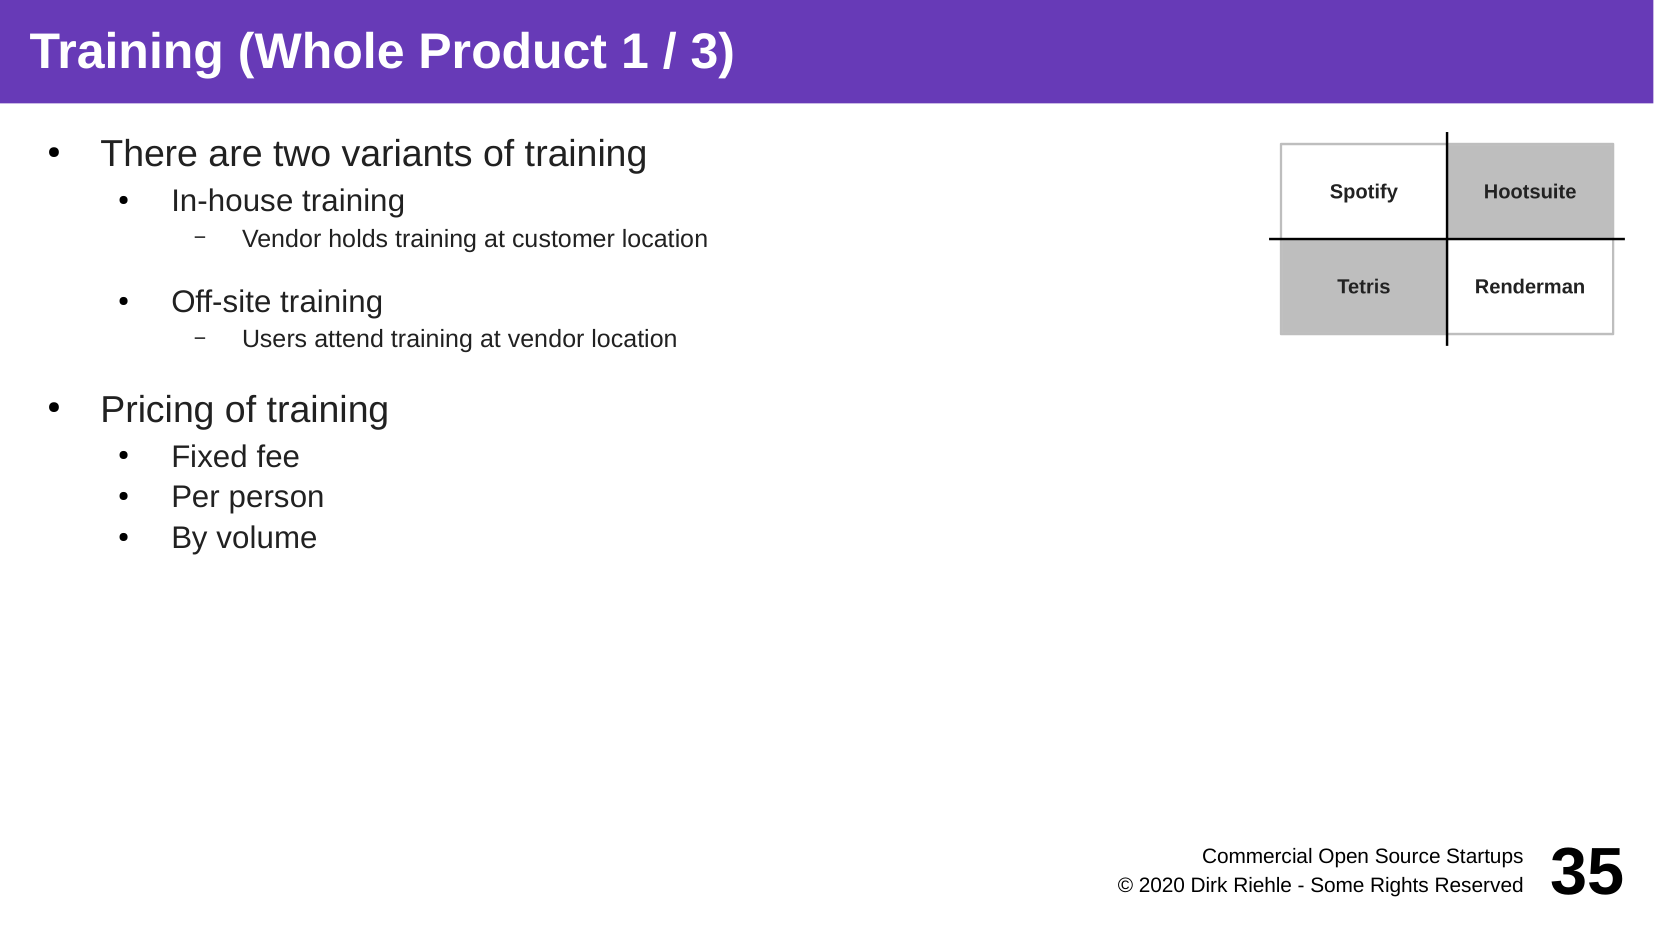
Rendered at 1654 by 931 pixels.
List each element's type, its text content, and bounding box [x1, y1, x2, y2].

list There are two variants of training In-house training Vendor holds training at customer location Off-site training Users attend training at vendor location Pricing of training Fixed fee Per person By volume [29, 132, 1625, 813]
title Training (Whole Product 1 / 3) [0, 0, 1654, 104]
picture [1269, 132, 1625, 346]
